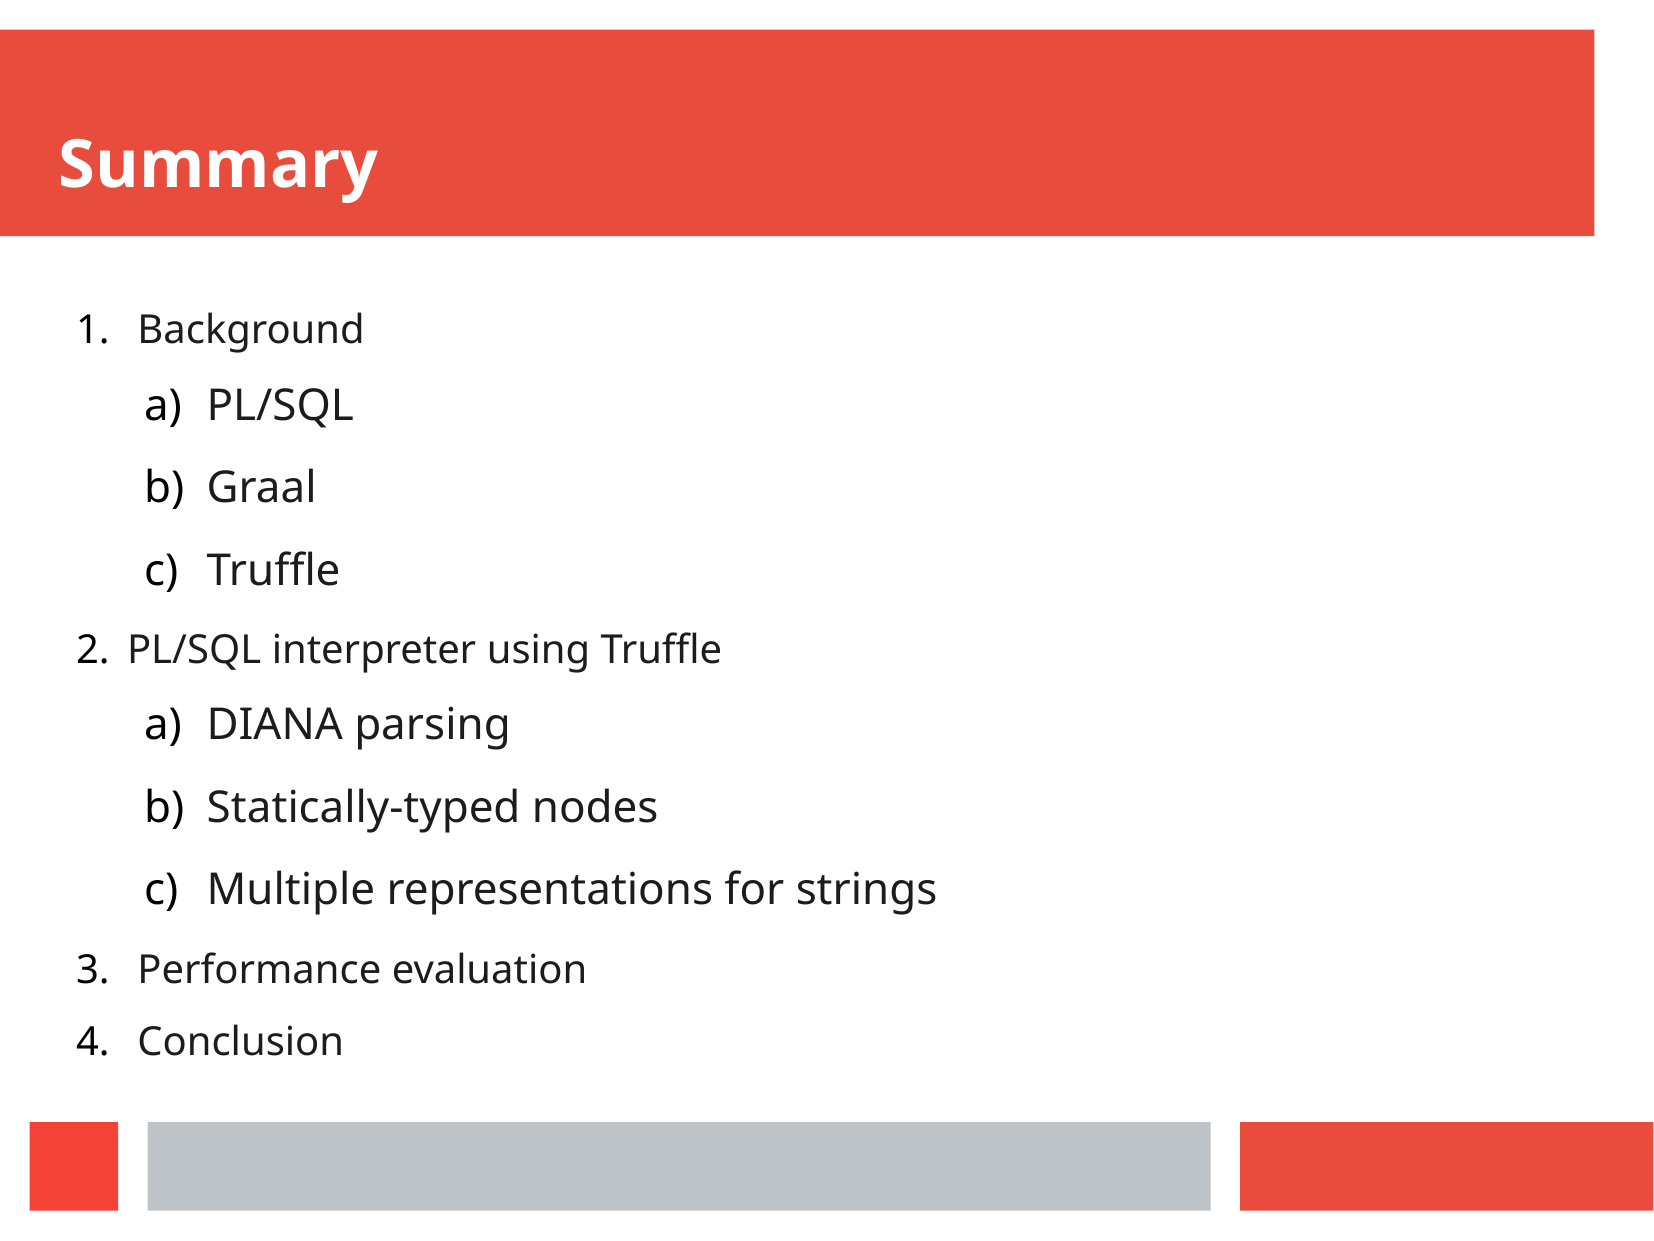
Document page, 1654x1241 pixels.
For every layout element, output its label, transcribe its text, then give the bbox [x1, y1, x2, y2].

title Summary [59, 59, 1595, 207]
list Background PL/SQL Graal Truffle PL/SQL interpreter using Truffle DIANA parsing Statically-typed nodes Multiple representations for strings Performance evaluation Conclusion [59, 301, 1565, 1069]
